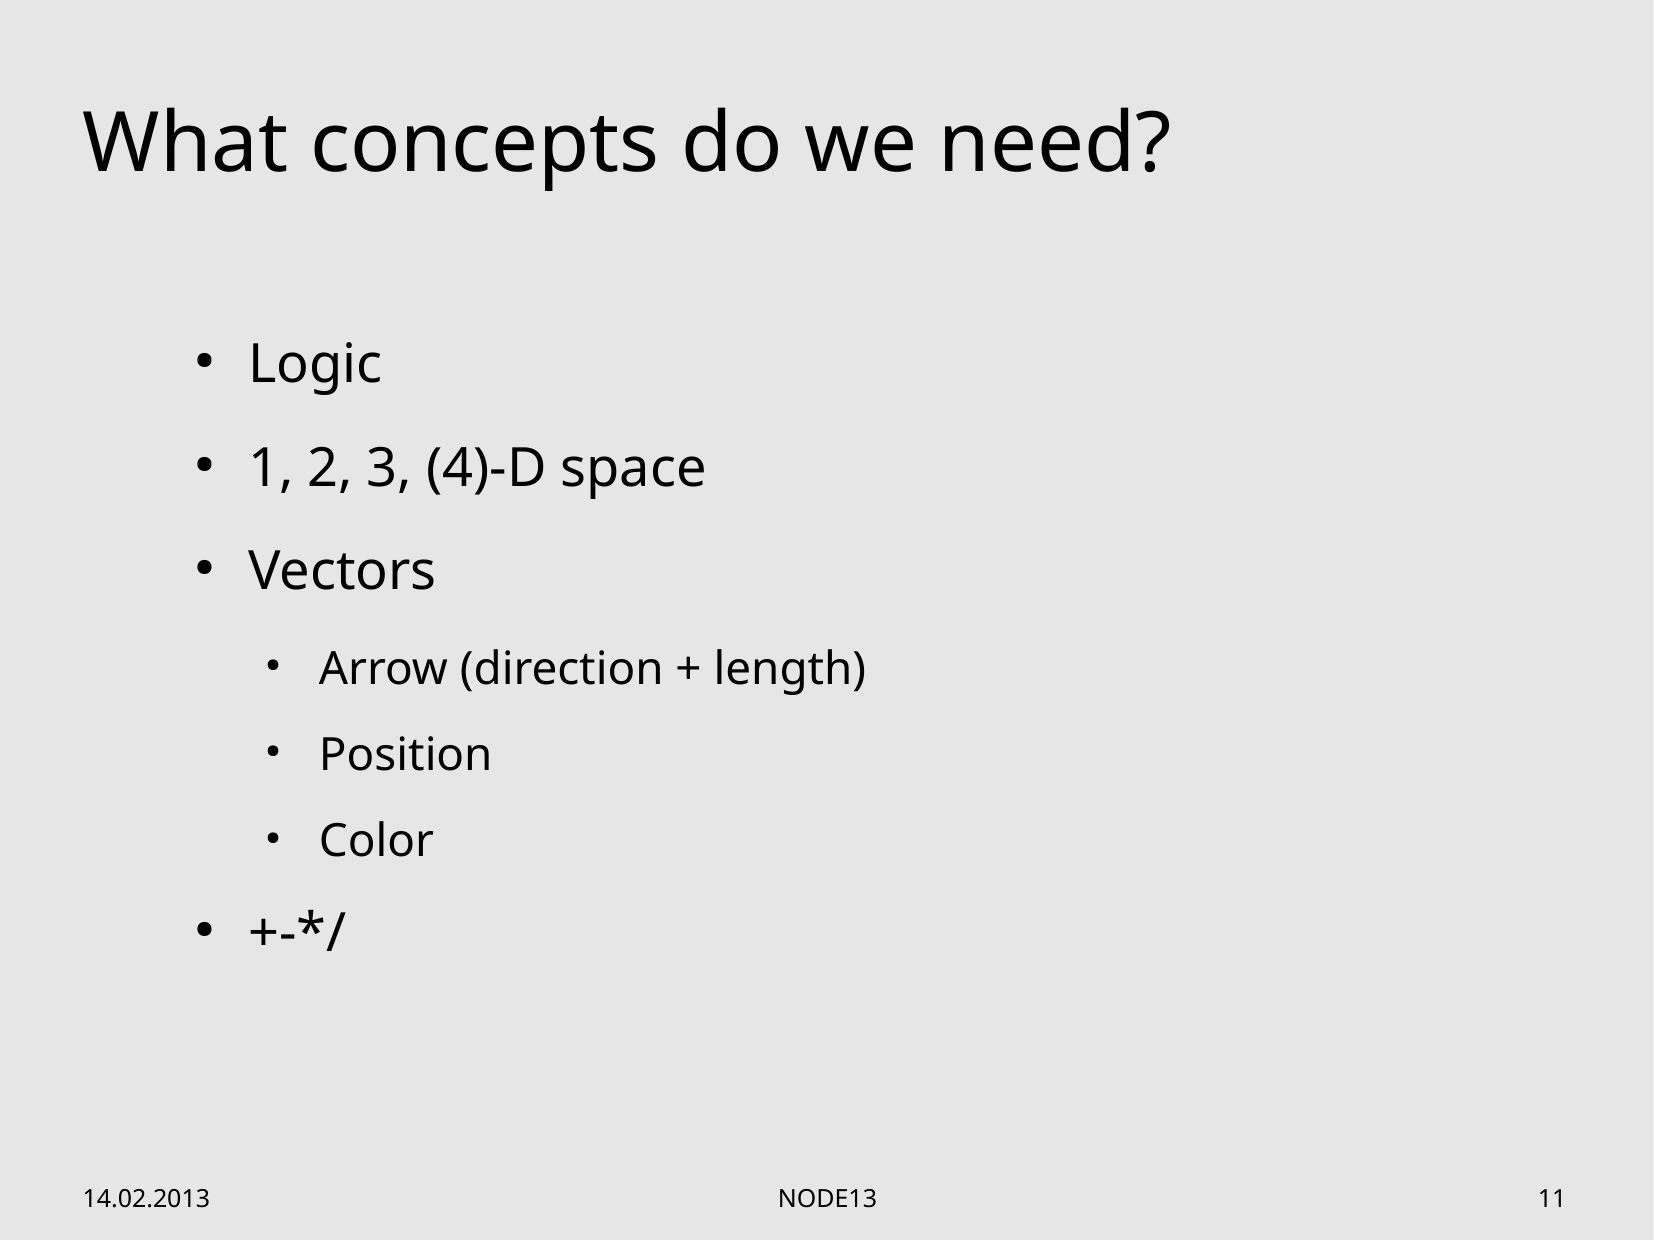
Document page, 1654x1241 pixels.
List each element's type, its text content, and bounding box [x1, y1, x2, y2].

list Logic 1, 2, 3, (4)-D space Vectors Arrow (direction + length) Position Color +-*/ [177, 324, 1571, 1109]
title What concepts do we need? [82, 82, 1571, 222]
